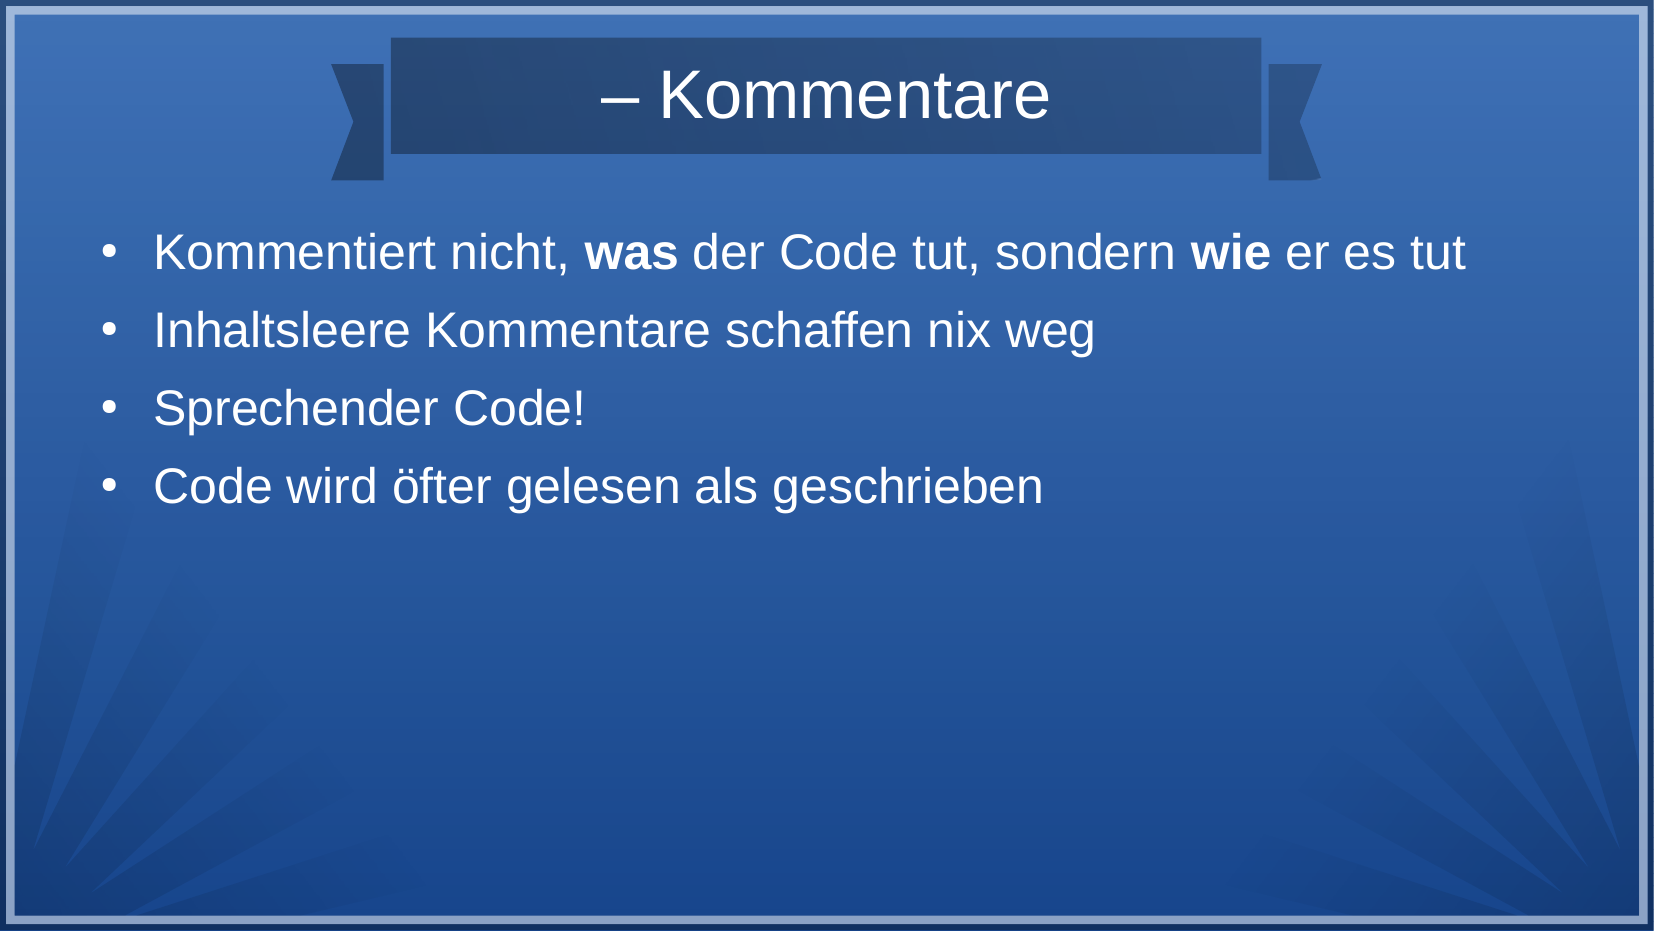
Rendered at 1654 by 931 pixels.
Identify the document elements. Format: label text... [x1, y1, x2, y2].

list Kommentiert nicht, was der Code tut, sondern wie er es tut Inhaltsleere Kommentare schaffen nix weg Sprechender Code! Code wird öfter gelesen als geschrieben [82, 224, 1571, 848]
title – Kommentare [389, 35, 1264, 154]
